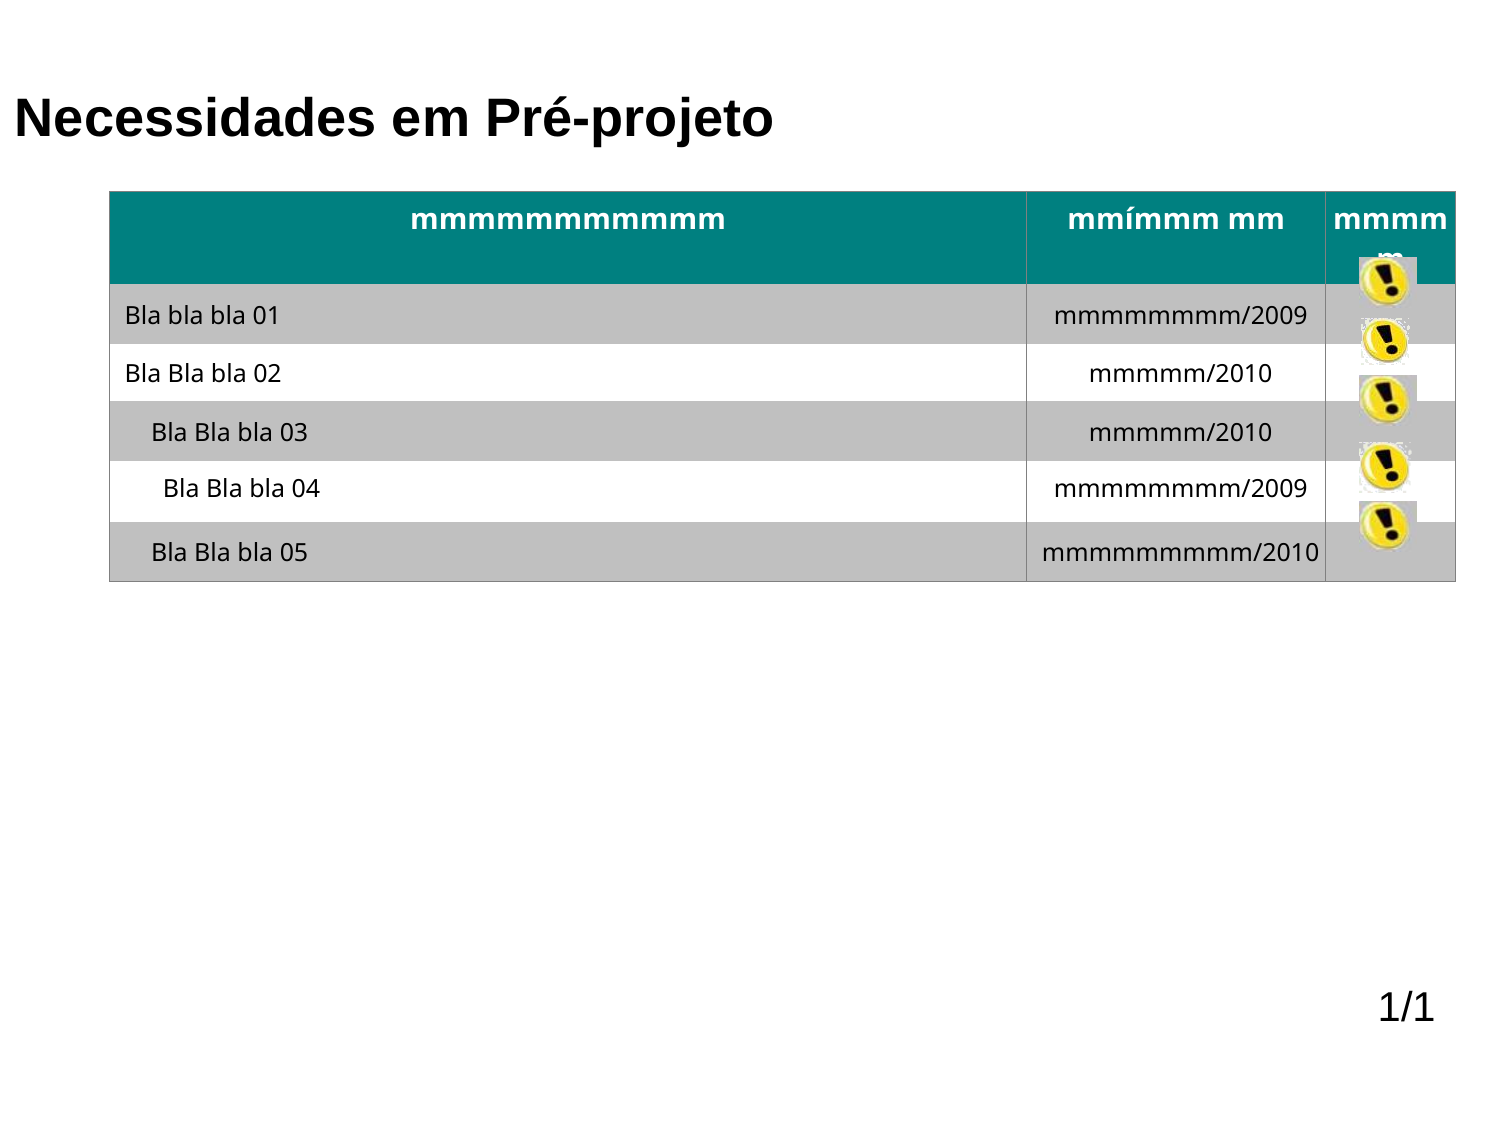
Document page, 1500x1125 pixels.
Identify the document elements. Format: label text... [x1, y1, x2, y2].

picture [1359, 375, 1417, 426]
table_cell mmmmmmmm/2009 [1027, 461, 1325, 522]
table_cell mmmmmmmmm/2010 [1027, 522, 1325, 581]
text_box Necessidades em Pré-projeto [0, 74, 1465, 155]
table_cell [1326, 284, 1455, 344]
table_cell Bla Bla bla 03 [110, 401, 1026, 461]
table_cell [1326, 344, 1455, 401]
picture [1359, 442, 1417, 493]
table_cell mmmmm/2010 [1027, 401, 1325, 461]
table_cell Bla bla bla 01 [110, 284, 1026, 344]
table_cell [1326, 461, 1455, 522]
table_header mmmmm [1326, 192, 1455, 284]
table_cell [1326, 522, 1455, 581]
picture [1361, 318, 1415, 365]
picture [1359, 501, 1417, 552]
table_cell Bla Bla bla 02 [110, 344, 1026, 401]
text_box 1/1 [1359, 971, 1454, 1040]
picture [1359, 257, 1417, 308]
table_cell [1326, 401, 1455, 461]
table_cell Bla Bla bla 05 [110, 522, 1026, 581]
table_header mmmmmmmmmmm [110, 192, 1026, 284]
table_header mmímmm mm [1027, 192, 1325, 284]
table_cell mmmmm/2010 [1027, 344, 1325, 401]
table_cell Bla Bla bla 04 [110, 461, 1026, 522]
table_cell mmmmmmmm/2009 [1027, 284, 1325, 344]
